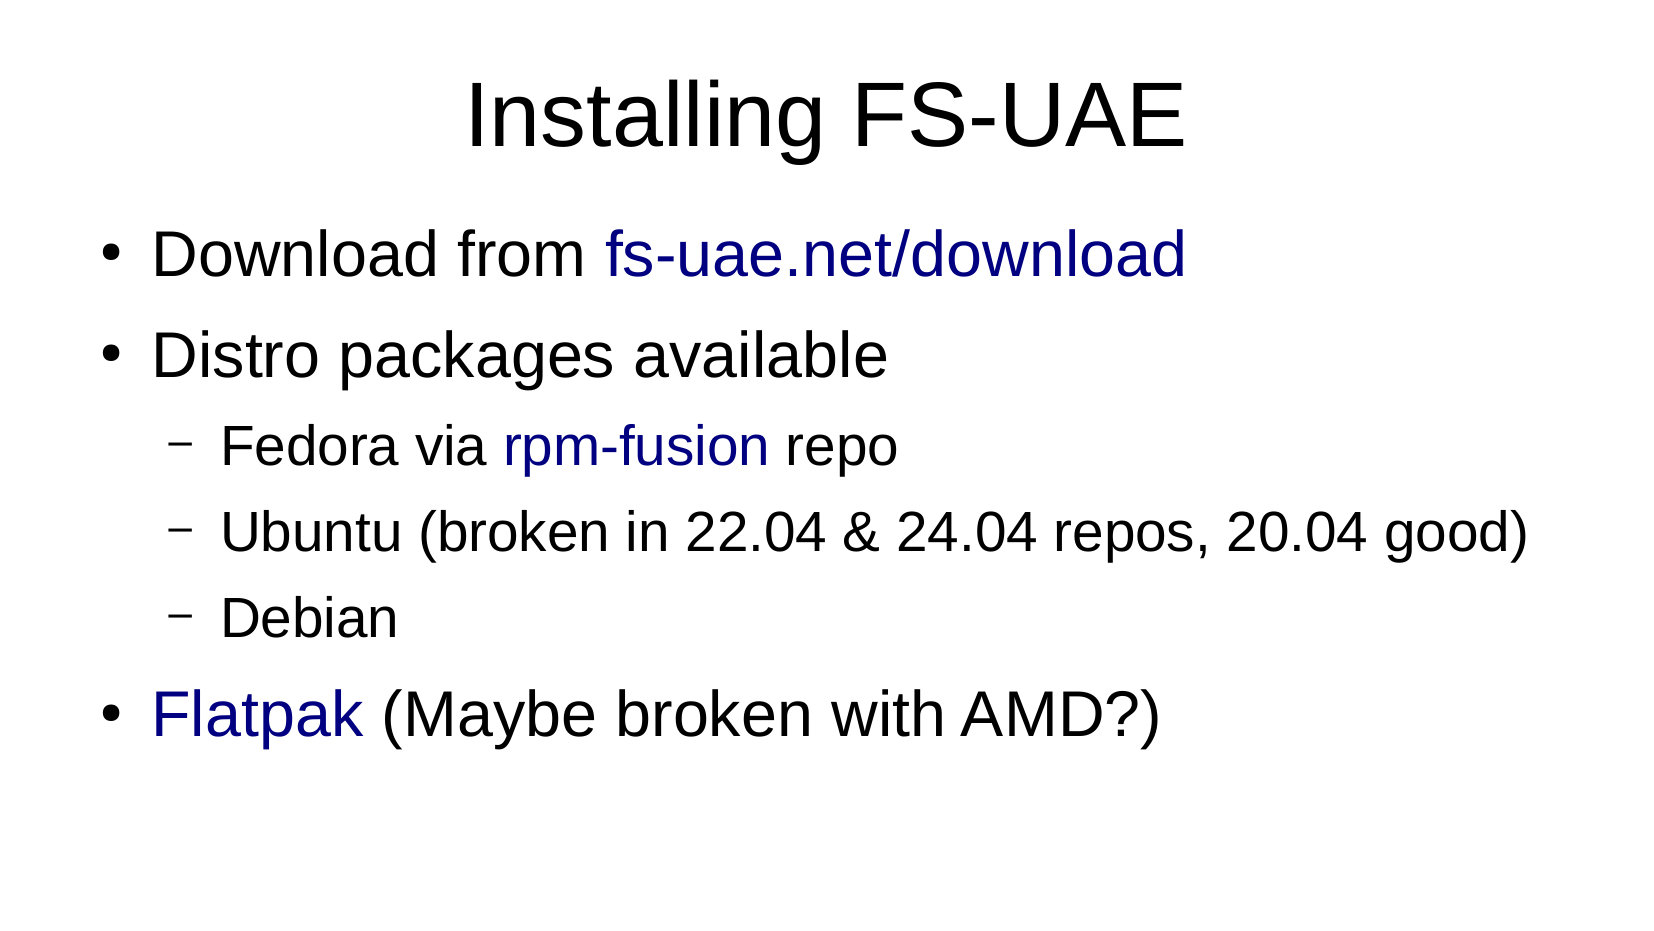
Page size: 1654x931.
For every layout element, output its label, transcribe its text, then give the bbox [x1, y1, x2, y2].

list Download from fs-uae.net/download Distro packages available Fedora via rpm-fusion repo Ubuntu (broken in 22.04 & 24.04 repos, 20.04 good) Debian Flatpak (Maybe broken with AMD?) [82, 217, 1571, 758]
text_box [82, 37, 1571, 193]
